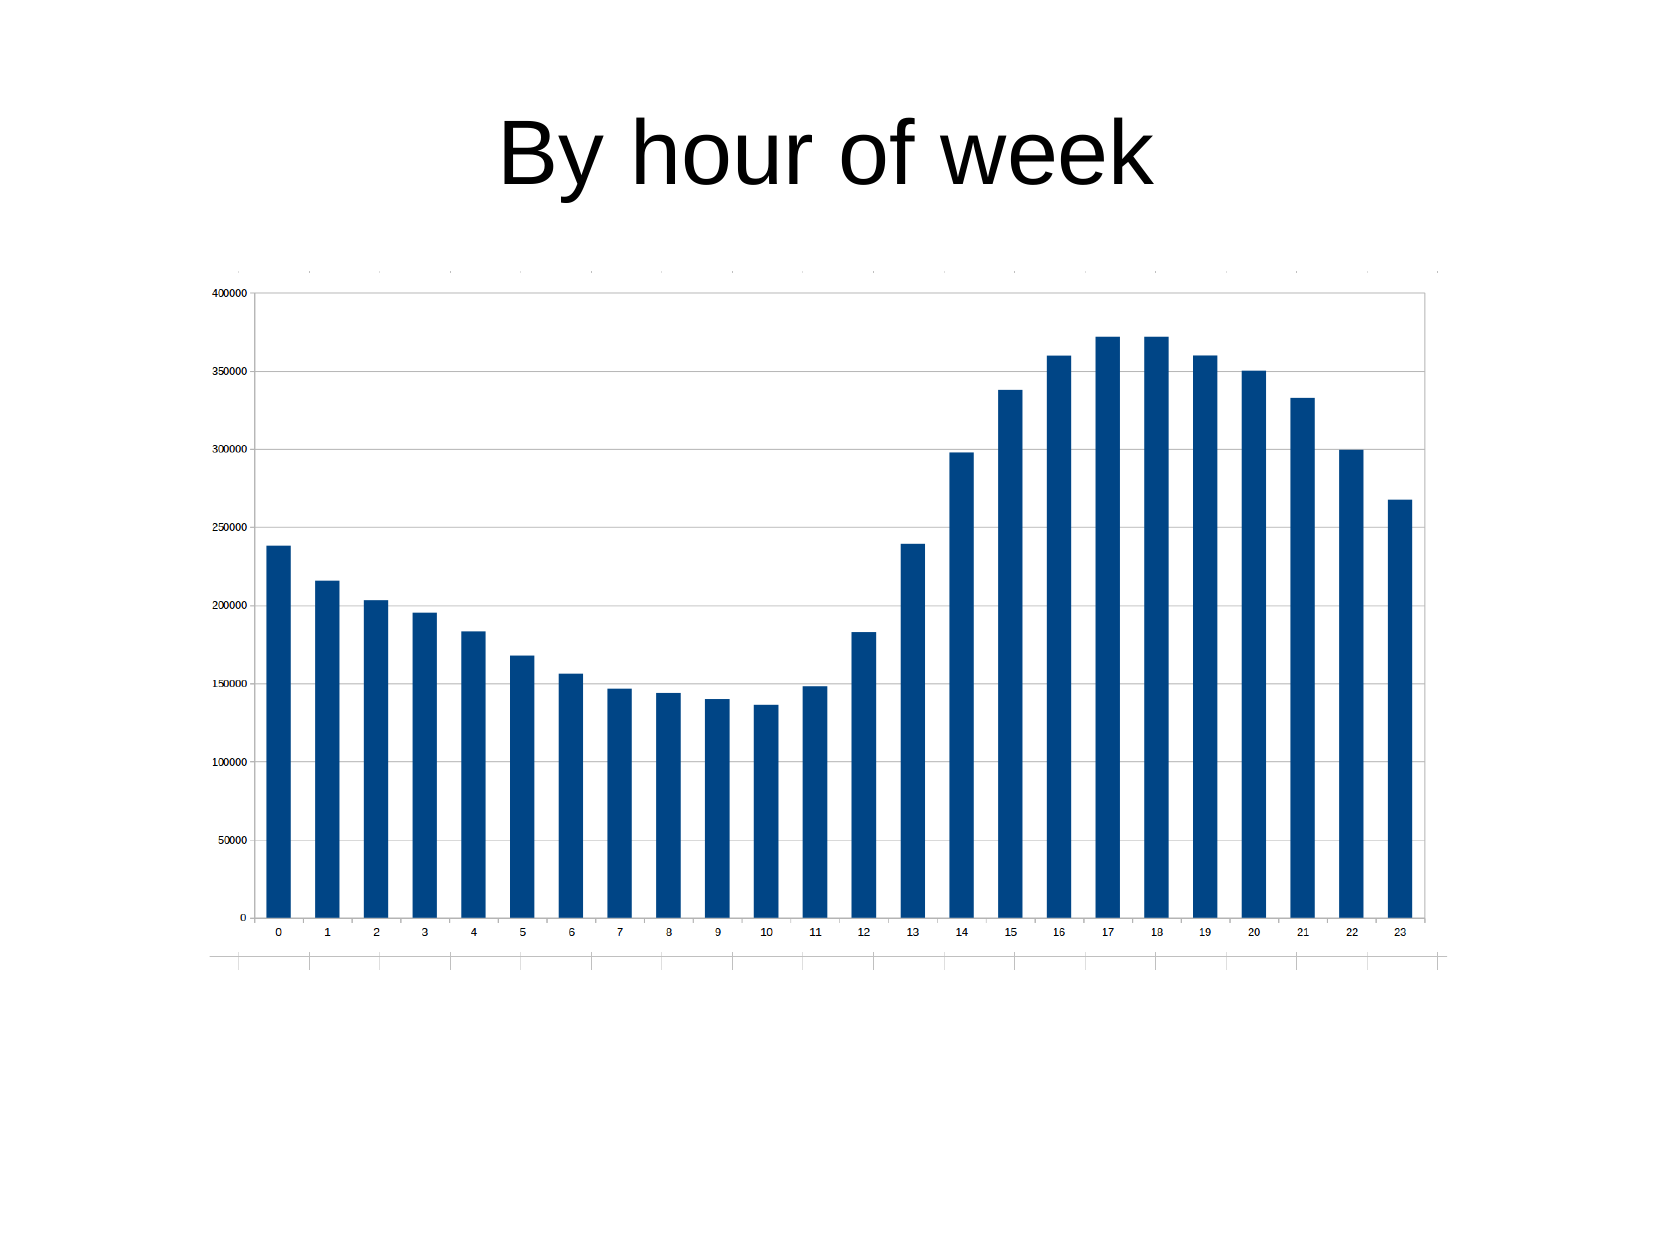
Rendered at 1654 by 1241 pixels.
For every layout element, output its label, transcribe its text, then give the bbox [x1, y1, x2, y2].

picture [209, 271, 1448, 970]
title By hour of week [82, 49, 1571, 257]
